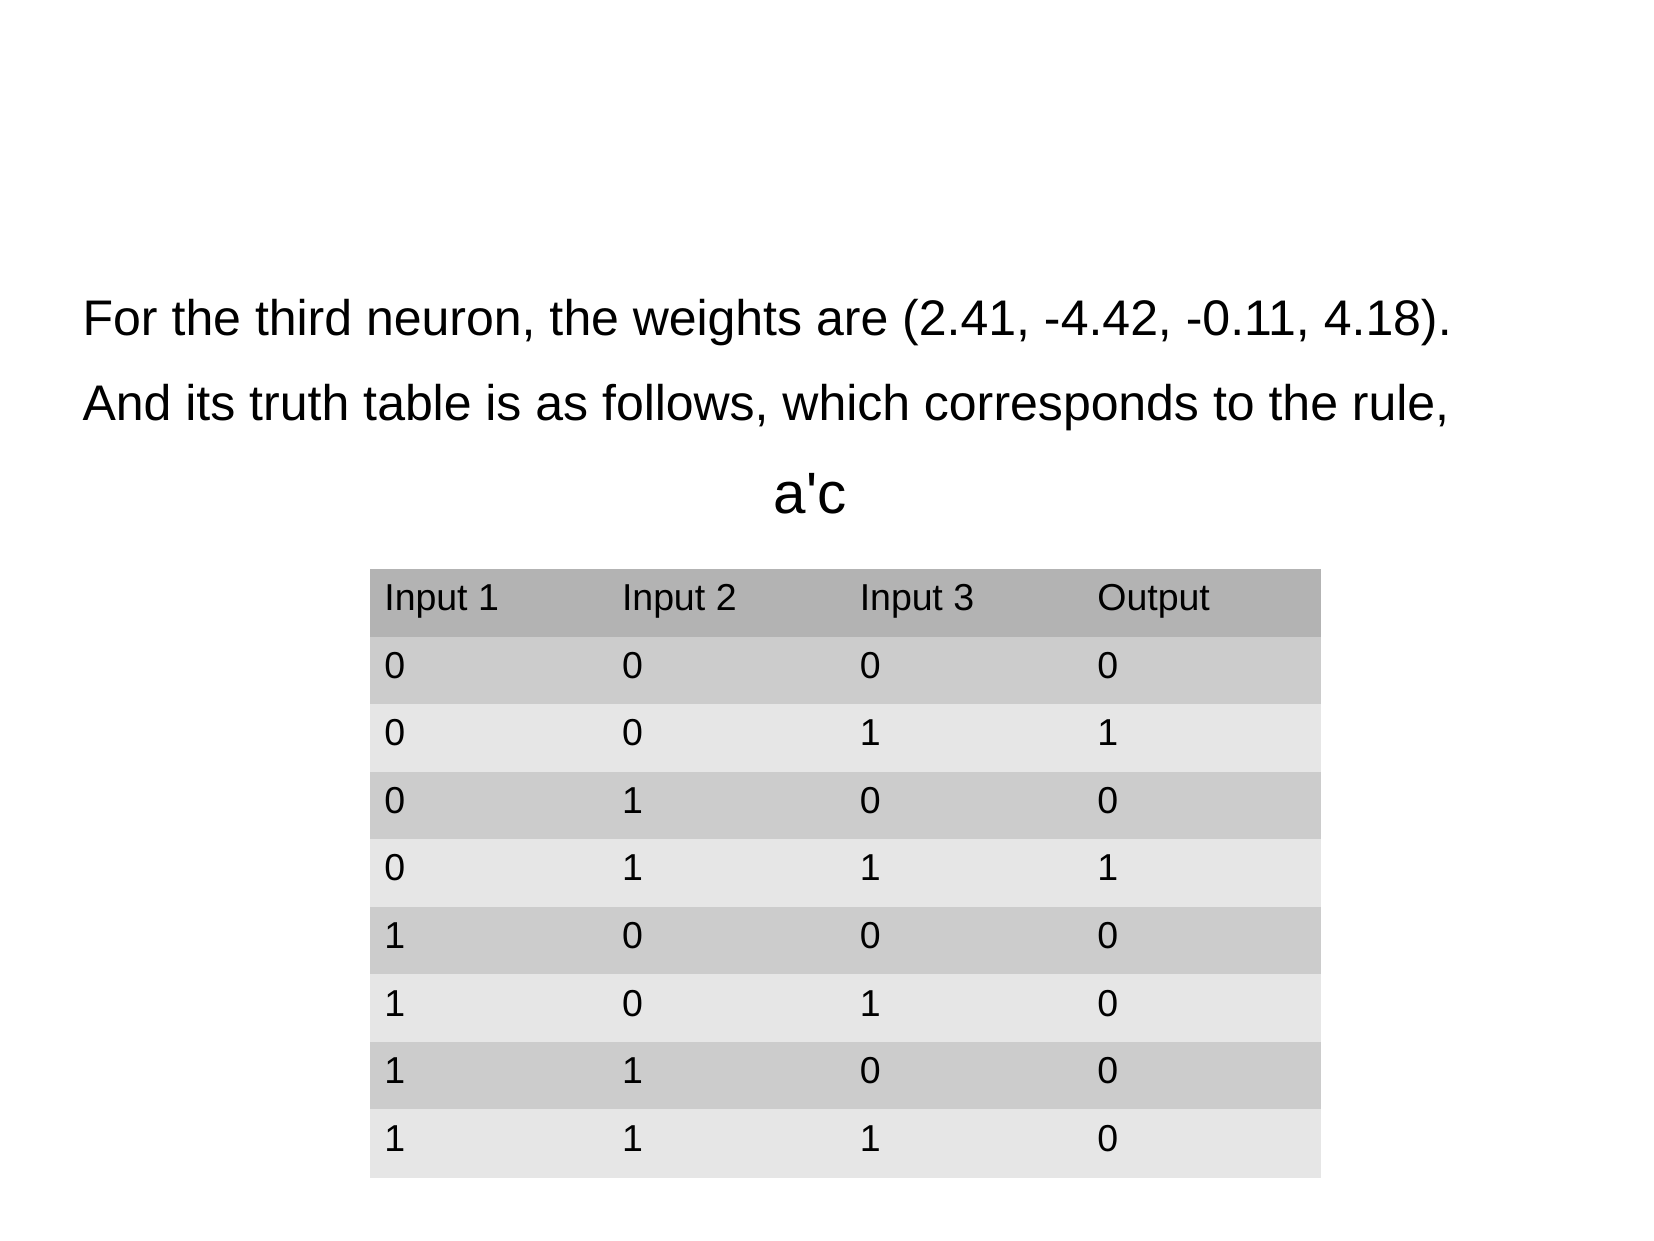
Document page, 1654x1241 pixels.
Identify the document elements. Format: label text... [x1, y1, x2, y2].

table_cell 0 [370, 704, 607, 772]
table_cell 1 [1083, 704, 1321, 772]
table_header Input 1 [370, 569, 607, 637]
table_cell 0 [1083, 907, 1321, 974]
table_cell 0 [1083, 974, 1321, 1042]
table_cell 0 [607, 907, 845, 974]
table_cell 0 [370, 637, 607, 704]
table_cell 1 [370, 974, 607, 1042]
table_cell 0 [1083, 637, 1321, 704]
table_cell 0 [370, 839, 607, 907]
table_cell 0 [607, 637, 845, 704]
table_cell 1 [845, 704, 1083, 772]
table_cell 0 [845, 637, 1083, 704]
table_cell 1 [1083, 839, 1321, 907]
table_cell 0 [370, 772, 607, 839]
table_cell 0 [1083, 1042, 1321, 1109]
table_header Input 2 [607, 569, 845, 637]
table_cell 0 [845, 1042, 1083, 1109]
table_cell 0 [607, 704, 845, 772]
table_cell 0 [845, 907, 1083, 974]
table_cell 0 [607, 974, 845, 1042]
table_cell 1 [607, 839, 845, 907]
table_cell 1 [370, 1109, 607, 1178]
table_cell 0 [1083, 1109, 1321, 1178]
table_cell 0 [1083, 772, 1321, 839]
table_cell 0 [845, 772, 1083, 839]
table_cell 1 [607, 772, 845, 839]
list For the third neuron, the weights are (2.41, -4.42, -0.11, 4.18). And its truth table is as follows, which corresponds to the rule, a'c [82, 290, 1538, 1010]
table_cell 1 [845, 974, 1083, 1042]
table_cell 1 [607, 1042, 845, 1109]
table_cell 1 [845, 839, 1083, 907]
table_cell 1 [845, 1109, 1083, 1178]
table_header Output [1083, 569, 1321, 637]
table_header Input 3 [845, 569, 1083, 637]
table_cell 1 [370, 907, 607, 974]
table_cell 1 [370, 1042, 607, 1109]
table_cell 1 [607, 1109, 845, 1178]
